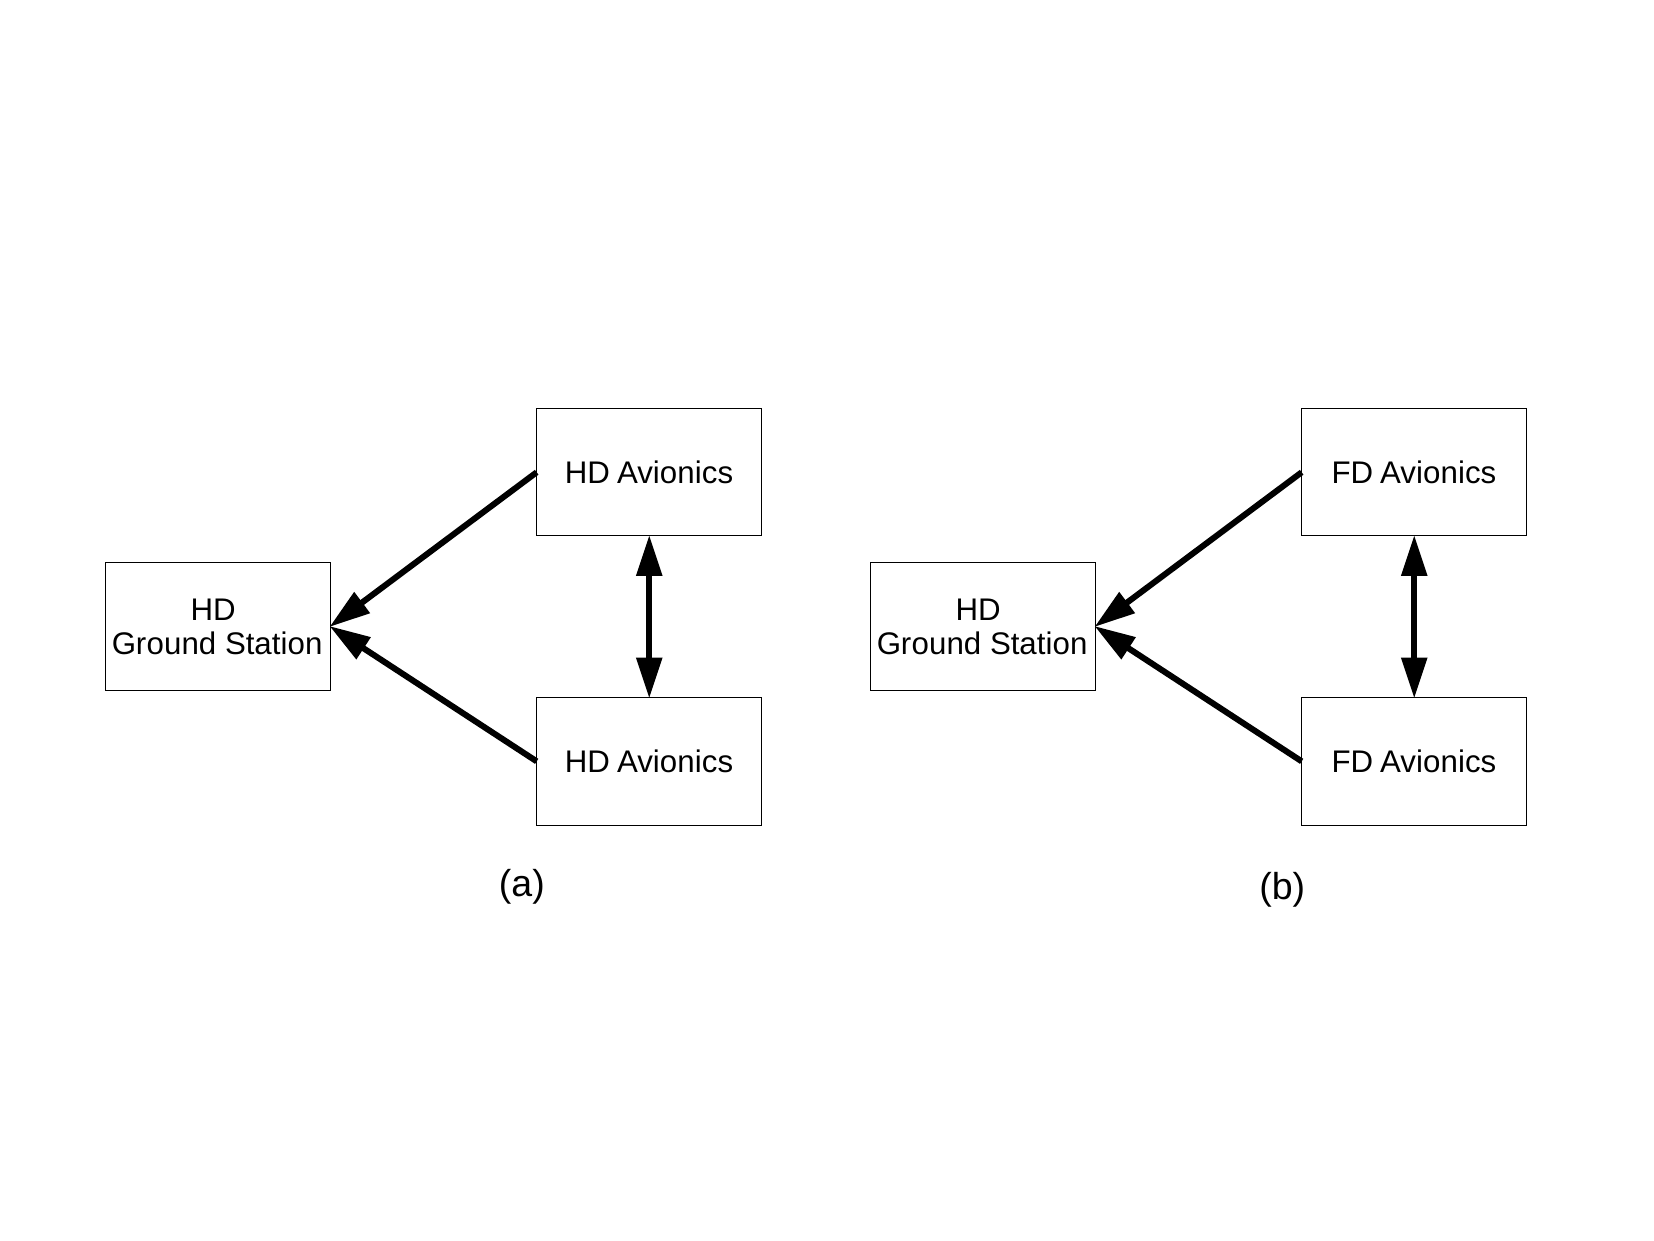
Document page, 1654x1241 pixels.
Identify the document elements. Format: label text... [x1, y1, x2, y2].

text_box HD Ground Station [105, 562, 331, 691]
text_box FD Avionics [1301, 408, 1527, 536]
text_box (a) [484, 855, 571, 912]
text_box FD Avionics [1301, 697, 1527, 826]
text_box HD Avionics [536, 697, 762, 826]
text_box (b) [1244, 858, 1321, 916]
text_box HD Ground Station [870, 562, 1096, 691]
text_box HD Avionics [536, 408, 762, 536]
